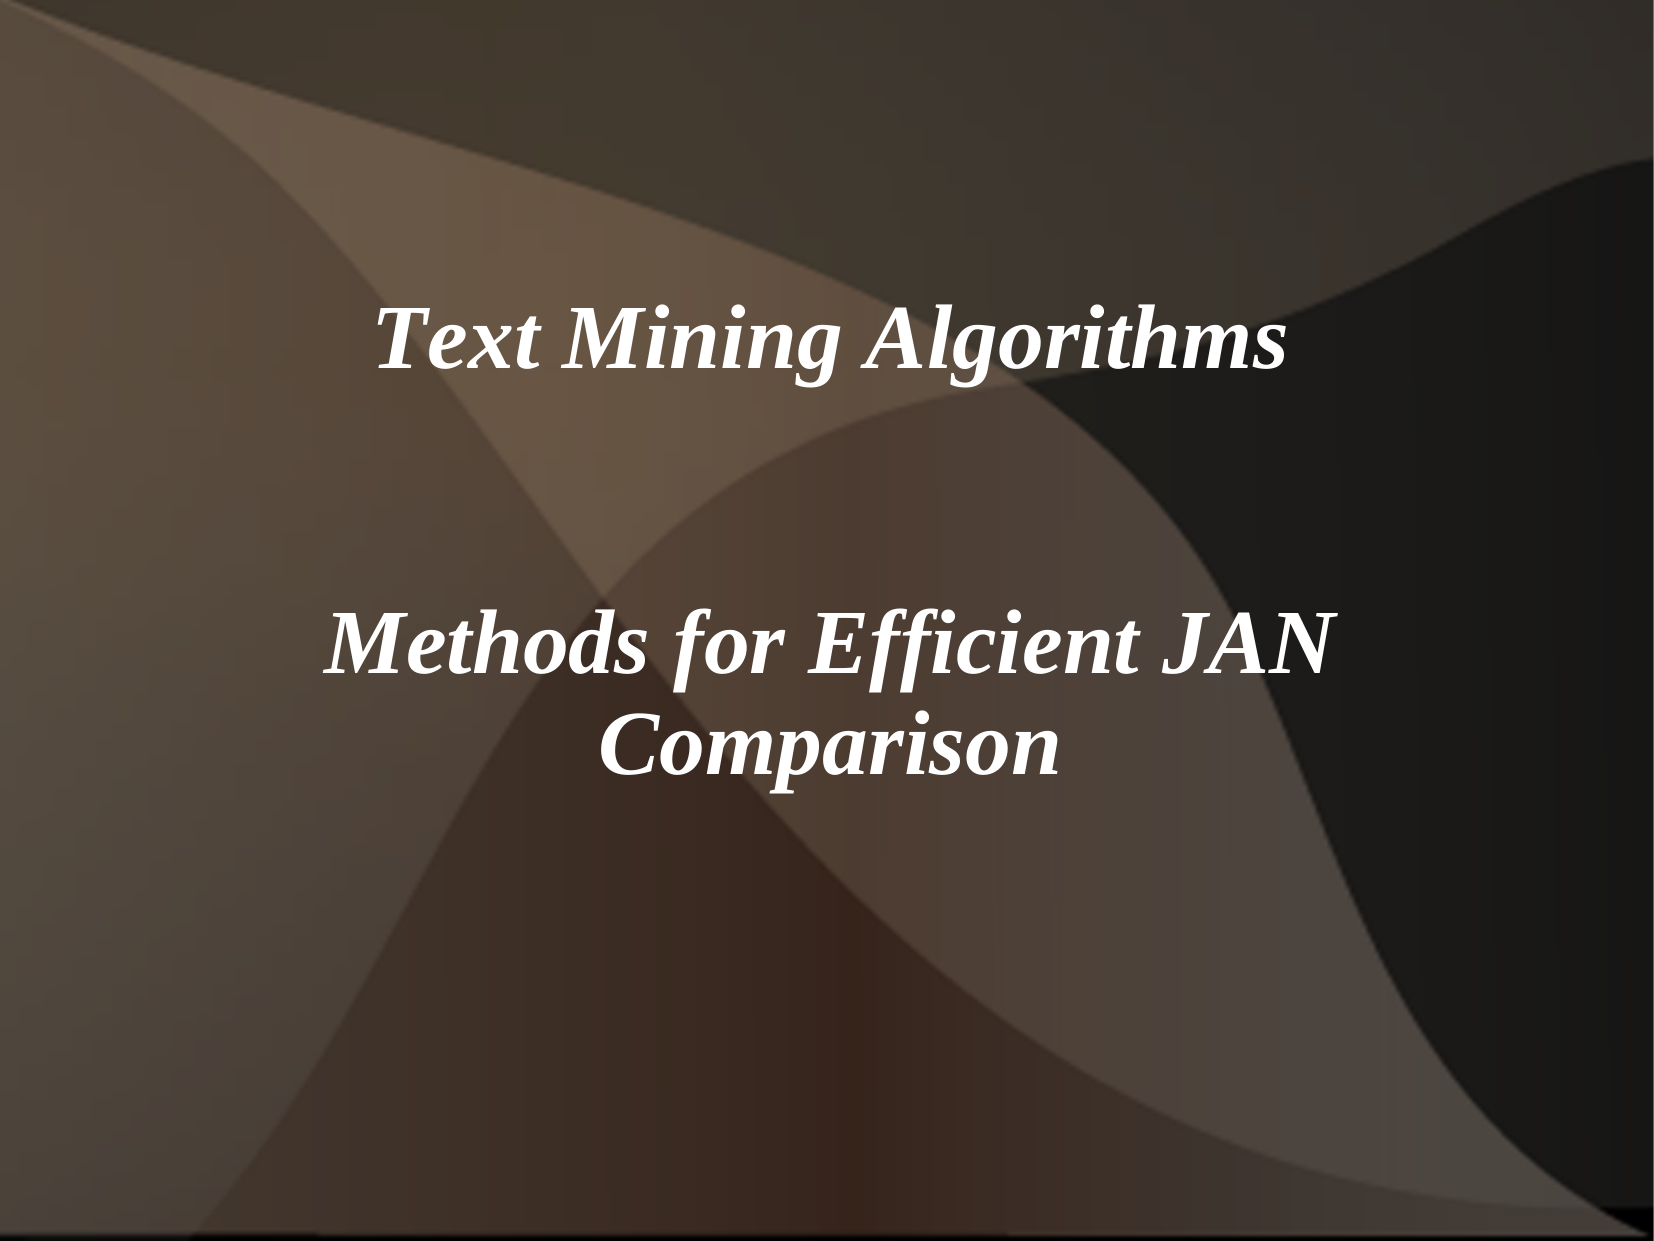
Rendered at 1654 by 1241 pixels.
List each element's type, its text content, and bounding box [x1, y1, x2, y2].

picture [0, 0, 1654, 1241]
title Text Mining Algorithms Methods for Efficient JAN Comparison [86, 286, 1576, 998]
